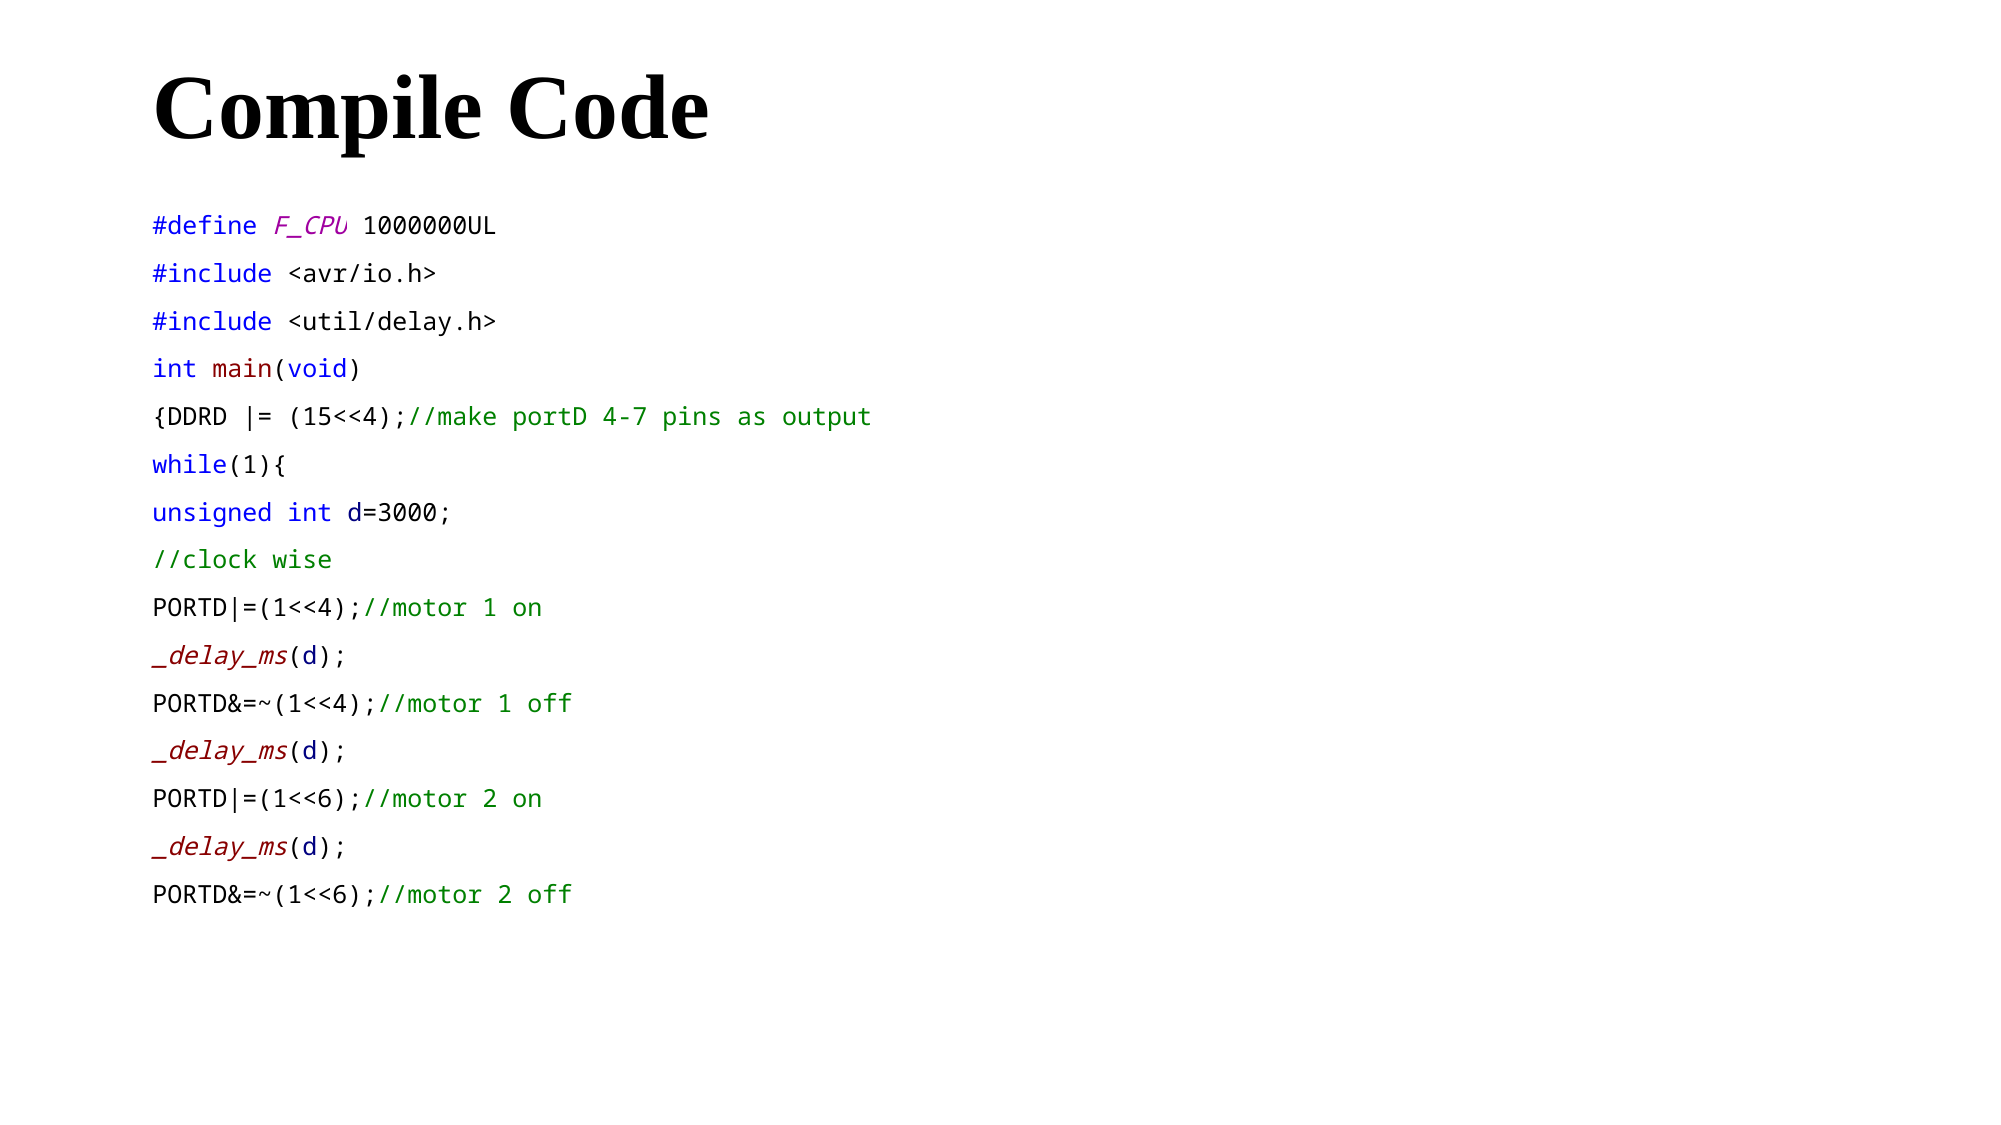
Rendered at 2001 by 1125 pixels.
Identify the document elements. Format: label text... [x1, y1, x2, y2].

title Compile Code [137, 0, 1863, 166]
list #define F_CPU 1000000UL #include <avr/io.h> #include <util/delay.h> int main(void) {DDRD |= (15<<4);//make portD 4-7 pins as output while(1){ unsigned int d=3000; //clock wise PORTD|=(1<<4);//motor 1 on _delay_ms(d); PORTD&=~(1<<4);//motor 1 off _delay_ms(d); PORTD|=(1<<6);//motor 2 on _delay_ms(d); PORTD&=~(1<<6);//motor 2 off [137, 205, 1885, 1024]
